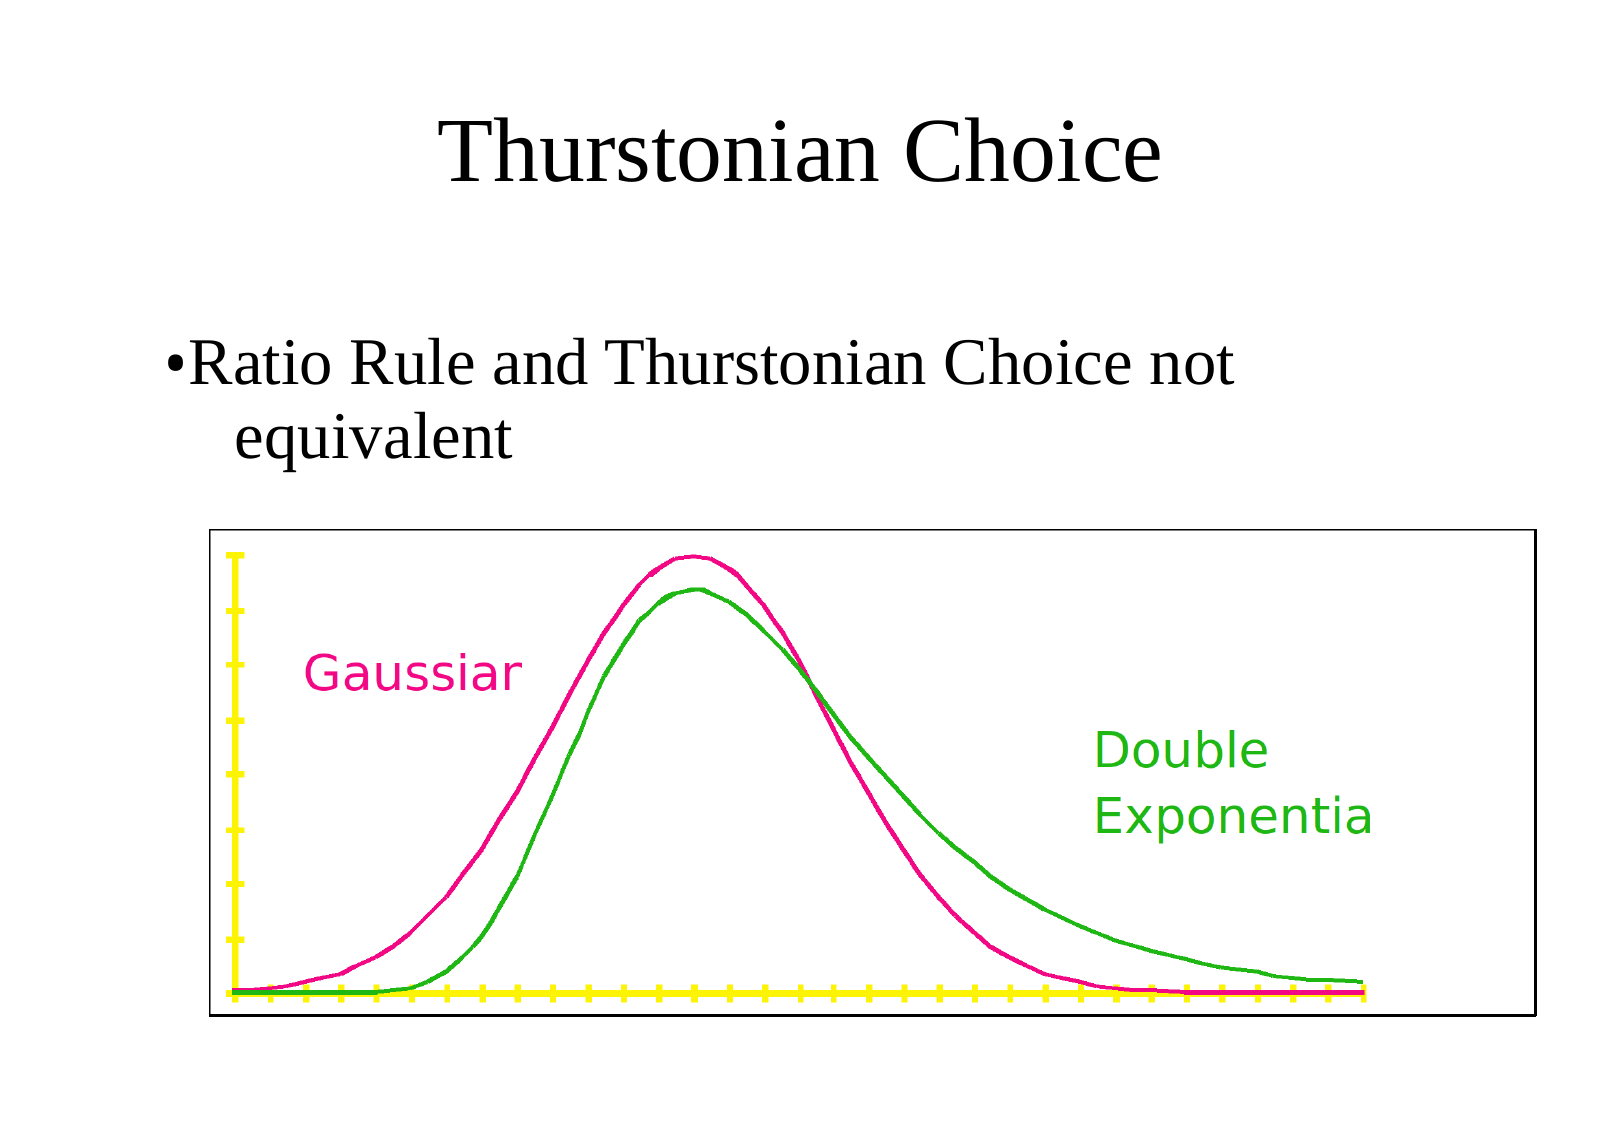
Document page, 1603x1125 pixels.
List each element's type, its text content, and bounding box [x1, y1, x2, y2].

text_box Thurstonian Choice [163, 99, 1439, 288]
text_box Ratio Rule and Thurstonian Choice not equivalent [163, 324, 1439, 1000]
picture [209, 529, 1539, 1019]
